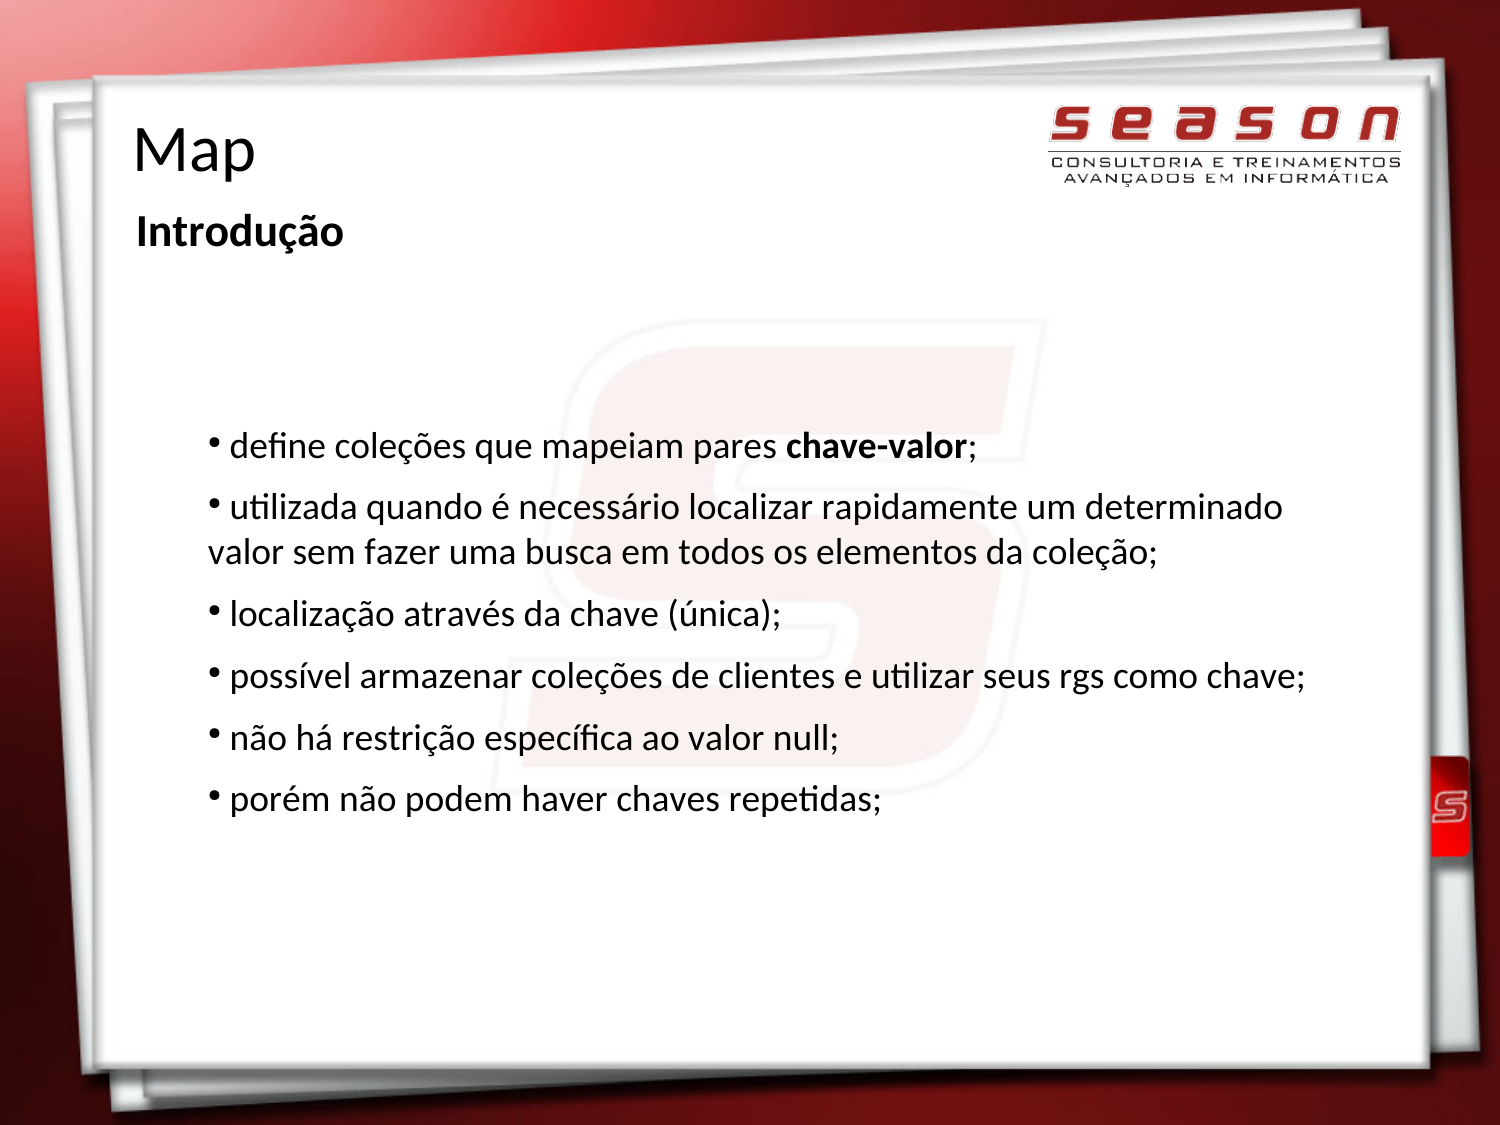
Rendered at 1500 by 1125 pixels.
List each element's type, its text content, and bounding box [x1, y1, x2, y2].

text_box Introdução [135, 200, 1246, 256]
text_box define coleções que mapeiam pares chave-valor; utilizada quando é necessário localizar rapidamente um determinado valor sem fazer uma busca em todos os elementos da coleção; localização através da chave (única); possível armazenar coleções de clientes e utilizar seus rgs como chave; não há restrição específica ao valor null; porém não podem haver chaves repetidas; [207, 318, 1328, 922]
picture [0, 0, 1500, 1125]
title Map [118, 33, 1394, 257]
